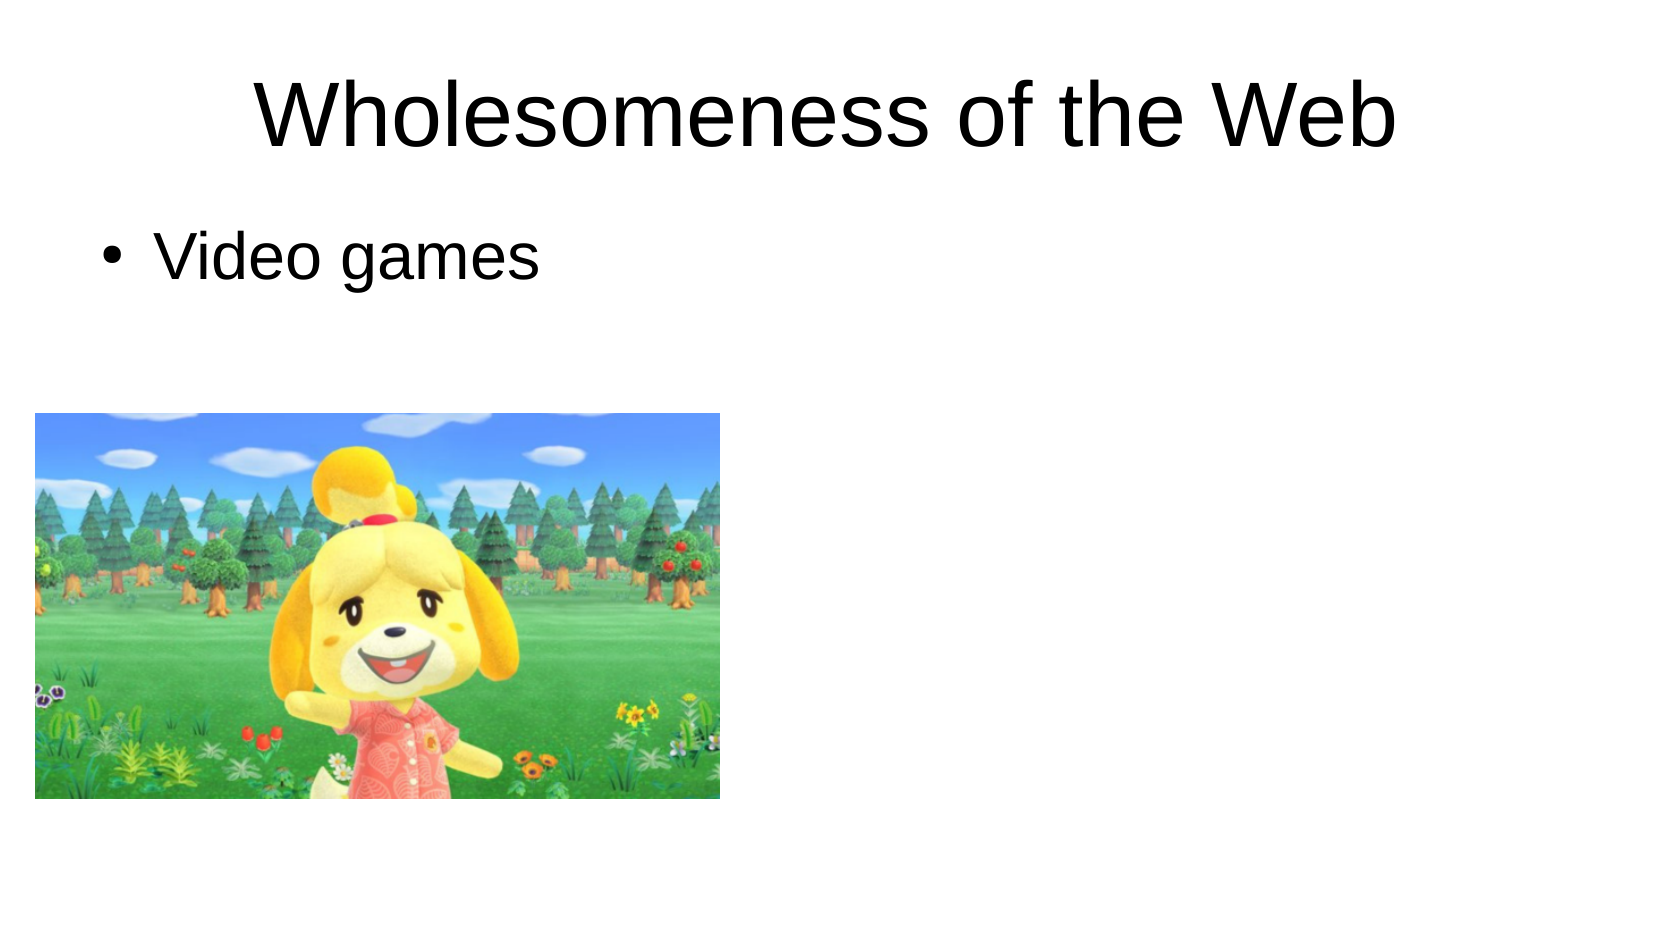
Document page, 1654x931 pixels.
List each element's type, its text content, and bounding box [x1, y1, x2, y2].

list Video games [82, 218, 733, 759]
picture [35, 413, 720, 799]
title Wholesomeness of the Web [82, 37, 1571, 193]
